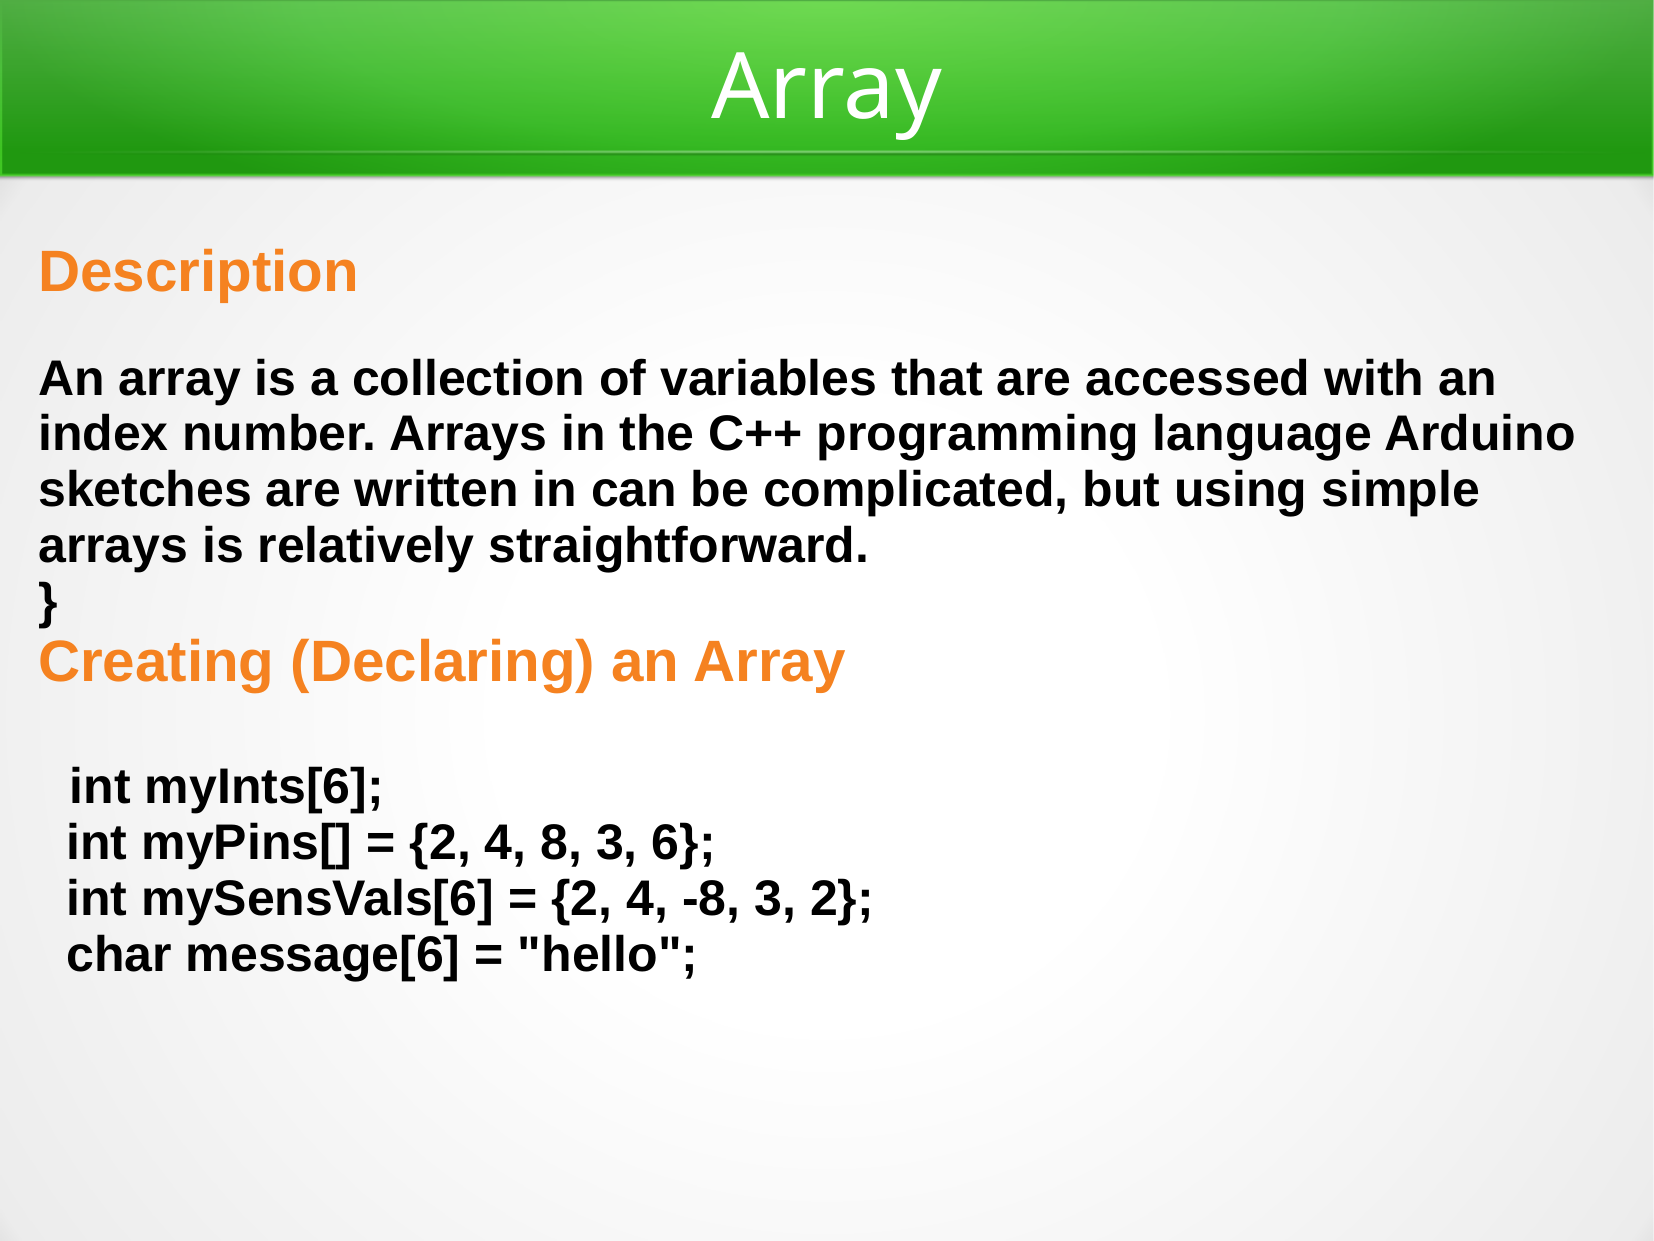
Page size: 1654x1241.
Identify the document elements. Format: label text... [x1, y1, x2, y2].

title Array [82, 11, 1571, 154]
picture [0, 0, 1654, 1241]
text_box Description An array is a collection of variables that are accessed with an index number. Arrays in the C++ programming language Arduino sketches are written in can be complicated, but using simple arrays is relatively straightforward. } Creating (Declaring) an Array int myInts[6]; int myPins[] = {2, 4, 8, 3, 6}; int mySensVals[6] = {2, 4, -8, 3, 2}; char message[6] = "hello"; [23, 188, 1654, 1190]
